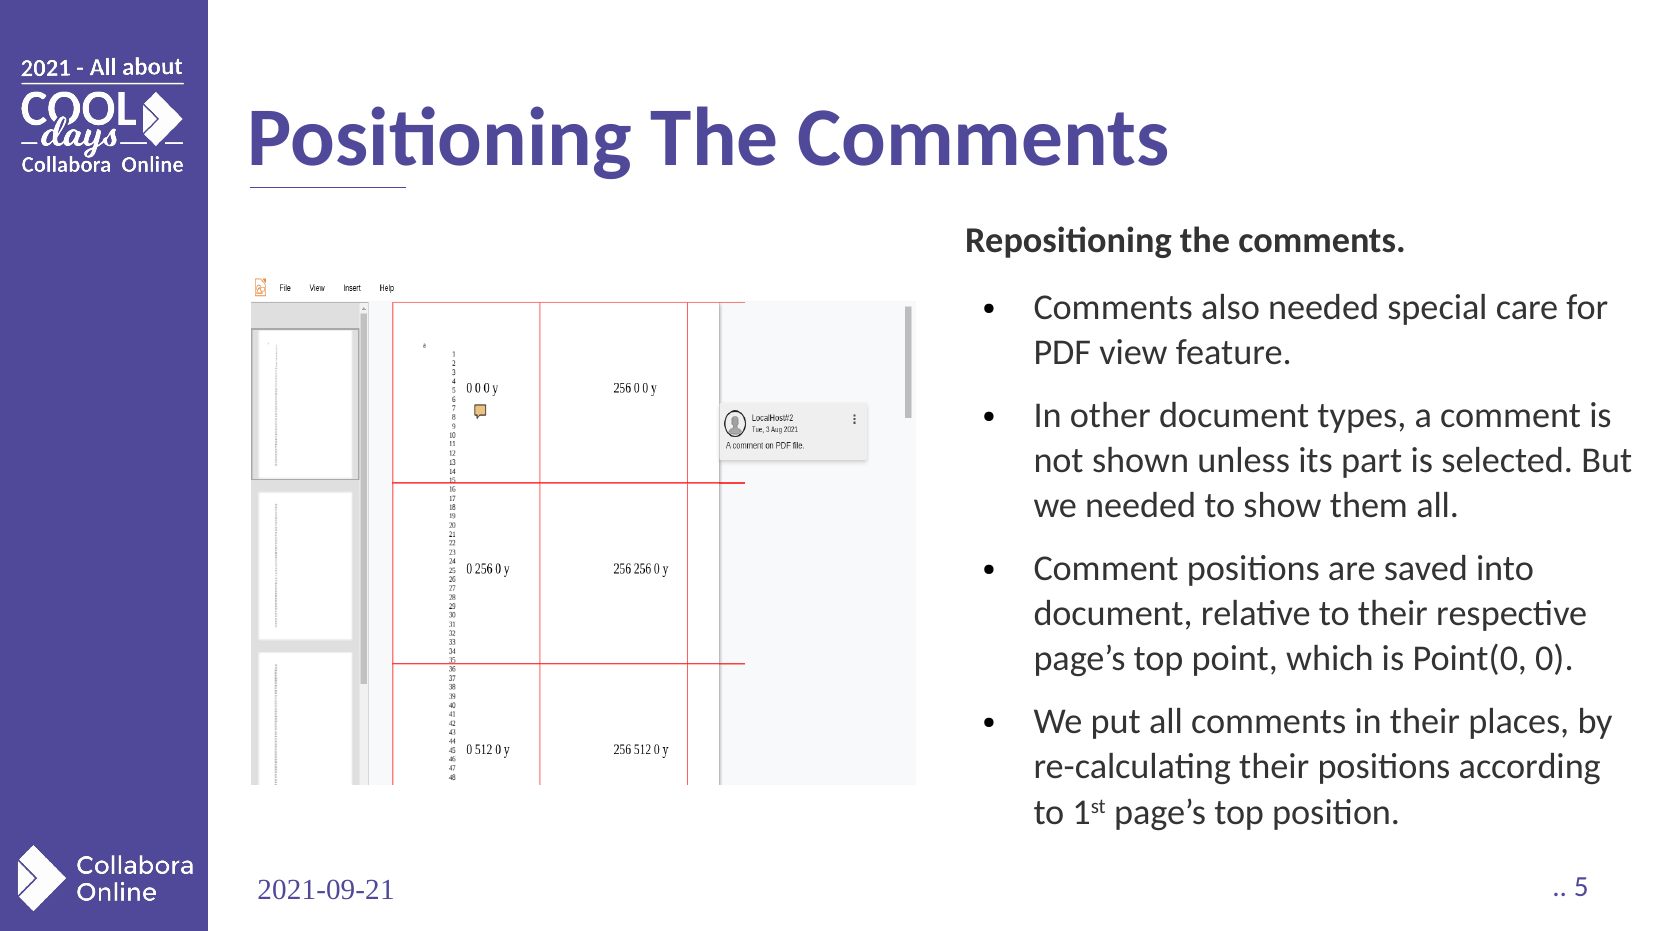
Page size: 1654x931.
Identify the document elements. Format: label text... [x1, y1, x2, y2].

list Repositioning the comments. Comments also needed special care for PDF view feature. In other document types, a comment is not shown unless its part is selected. But we needed to show them all. Comment positions are saved into document, relative to their respective page’s top point, which is Point(0, 0). We put all comments in their places, by re-calculating their positions according to 1st page’s top position. [965, 215, 1634, 837]
picture [251, 275, 916, 785]
title Positioning The Comments [247, 54, 1581, 186]
picture [21, 57, 184, 172]
picture [13, 840, 197, 916]
